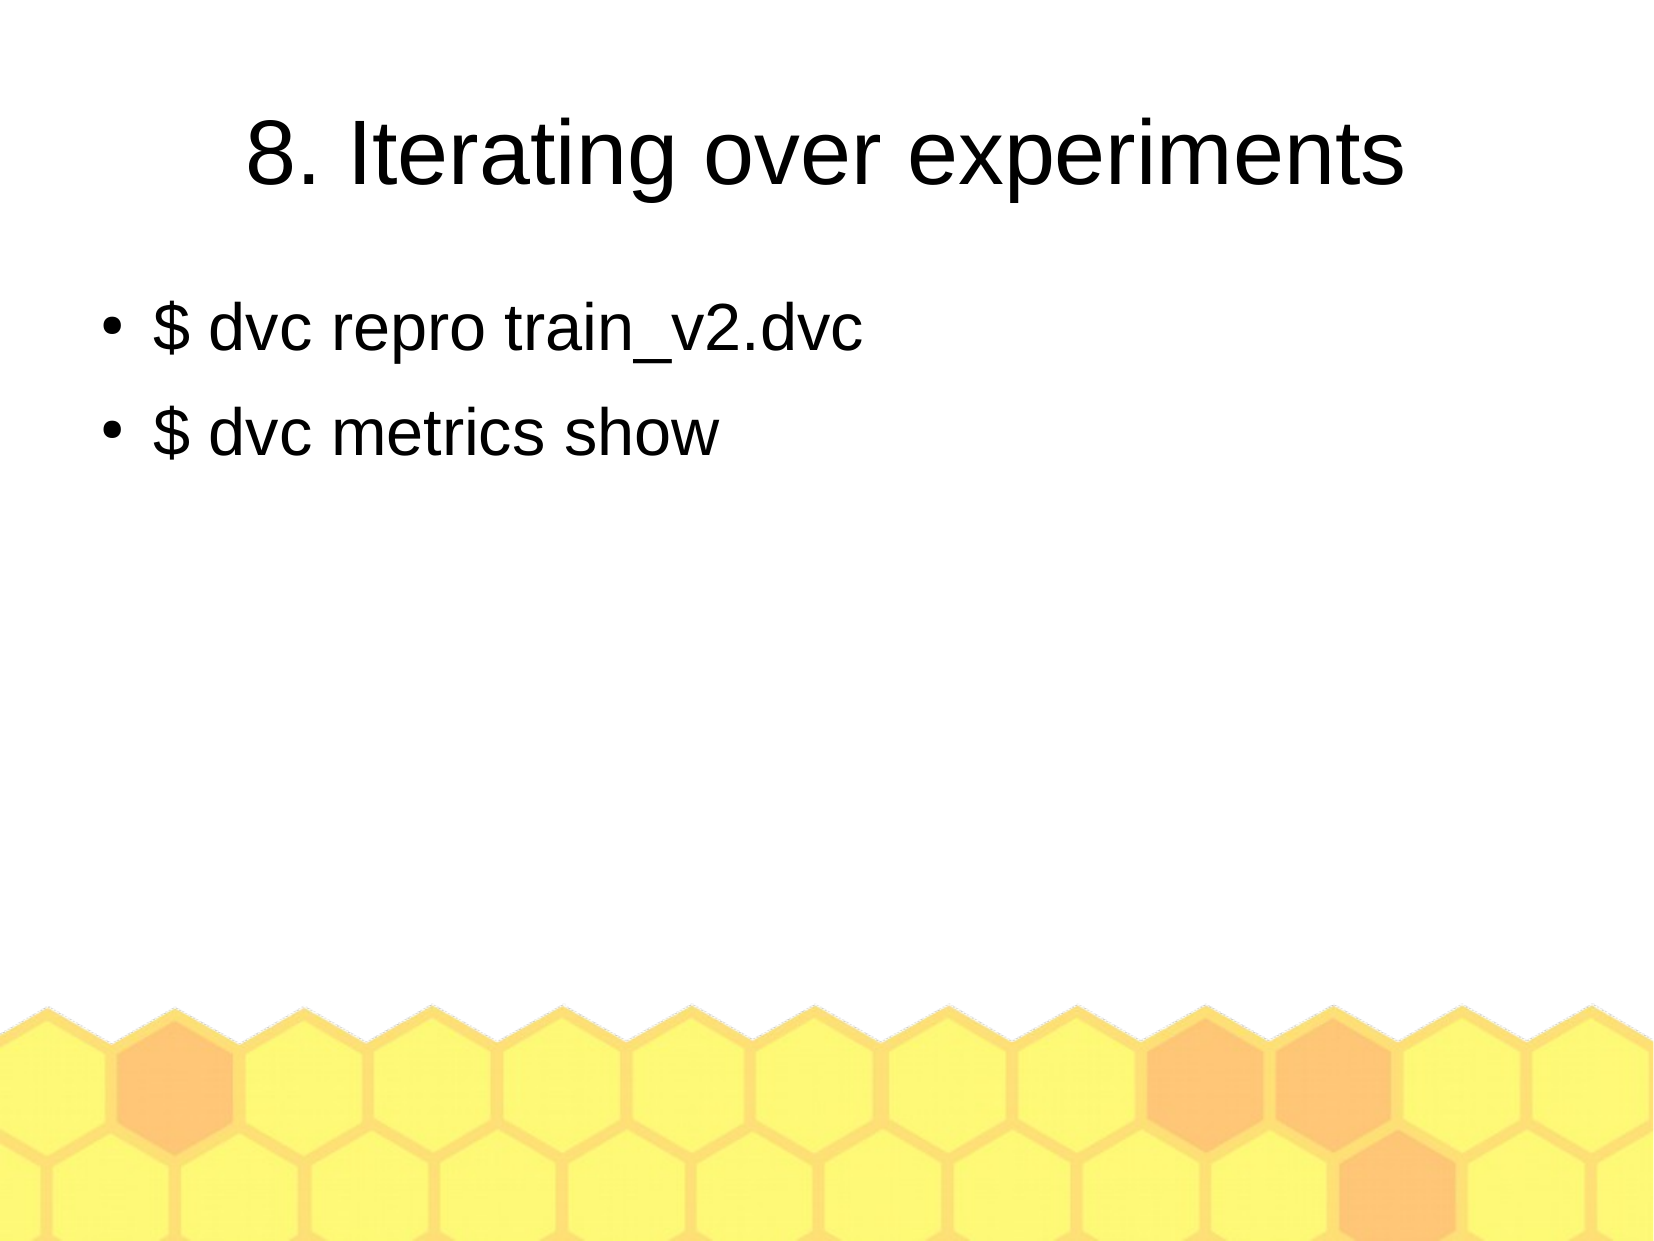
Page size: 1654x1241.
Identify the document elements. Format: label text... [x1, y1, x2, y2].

list $ dvc repro train_v2.dvc $ dvc metrics show [82, 290, 1571, 1010]
title 8. Iterating over experiments [82, 49, 1571, 257]
picture [0, 1001, 1654, 1241]
